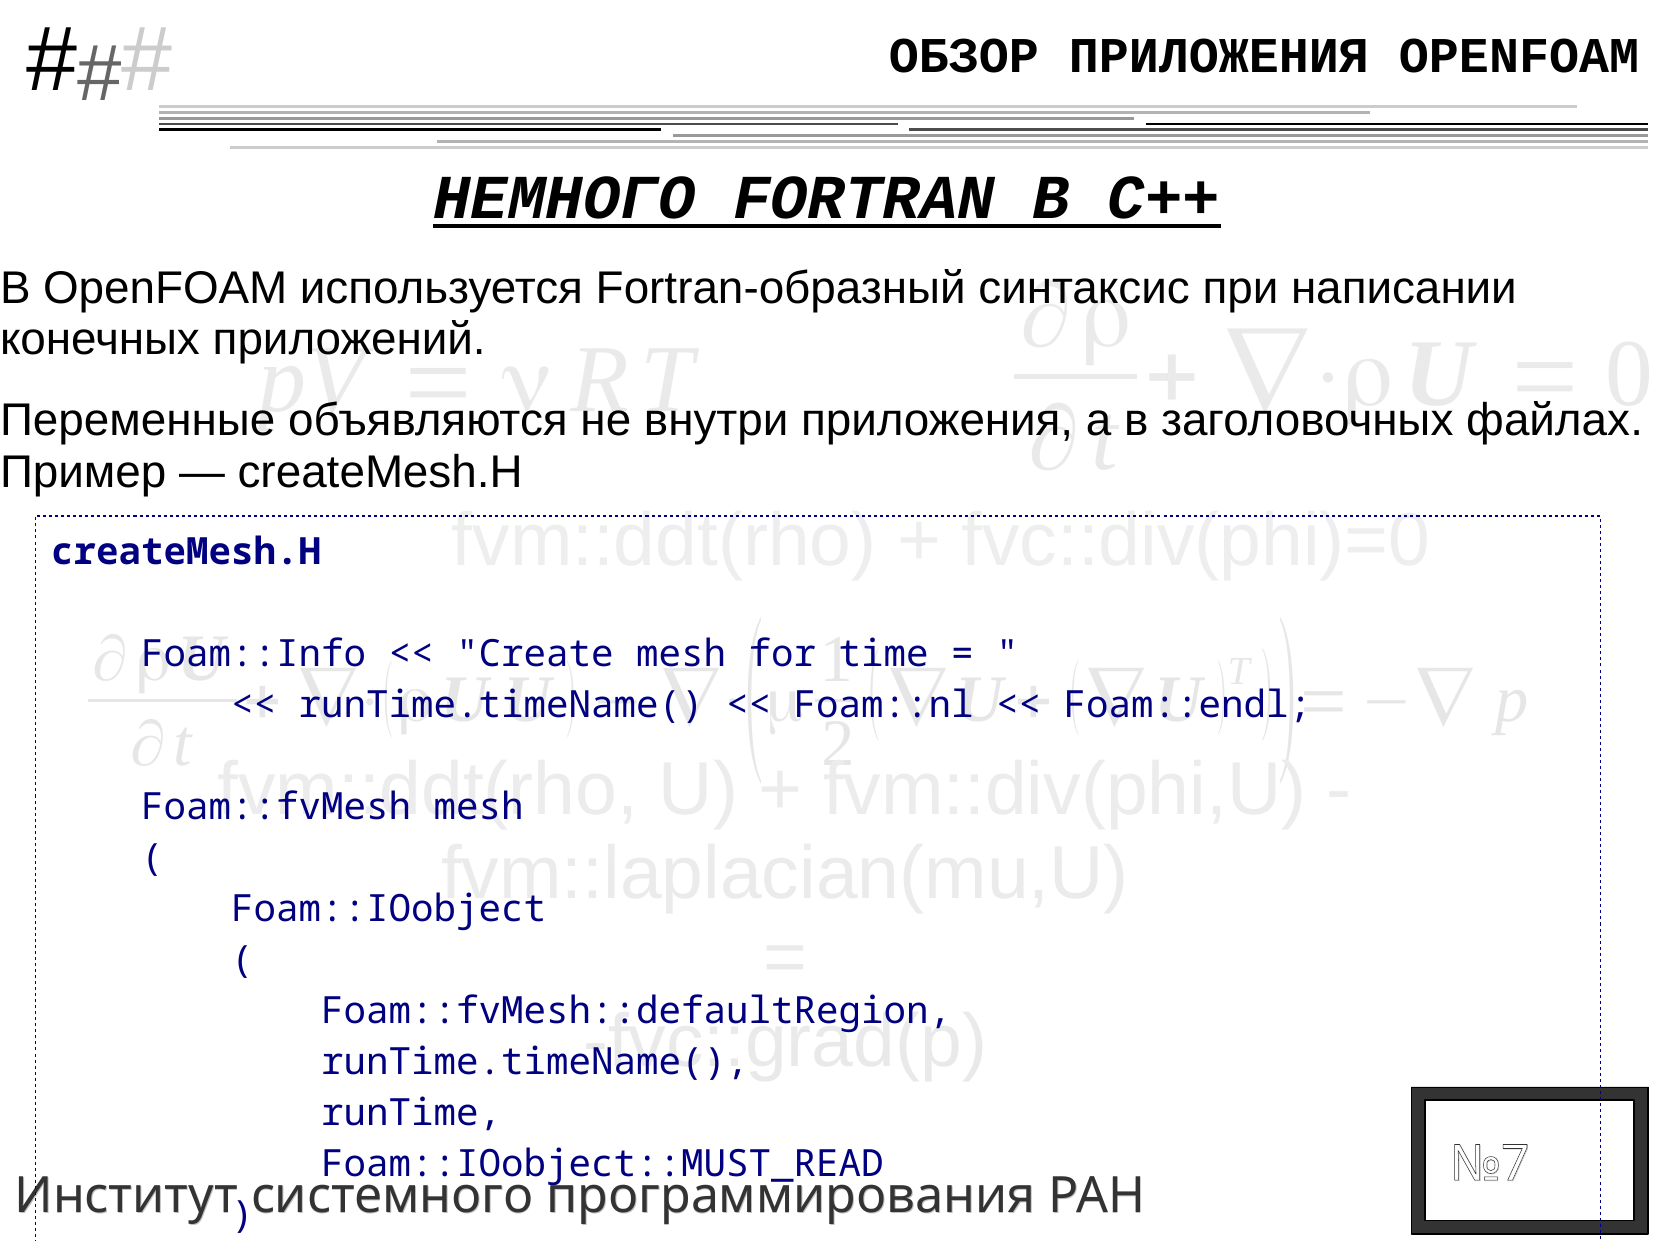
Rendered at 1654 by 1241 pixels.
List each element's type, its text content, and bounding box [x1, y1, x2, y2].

list В OpenFOAM используется Fortran-образный синтаксис при написании конечных приложений. Переменные объявляются не внутри приложения, а в заголовочных файлах. Пример — createMesh.H [0, 262, 1654, 497]
title НЕМНОГО FORTRAN В C++ [0, 147, 1654, 257]
text_box createMesh.H Foam::Info << "Create mesh for time = " << runTime.timeName() << Foam::nl << Foam::endl; Foam::fvMesh mesh ( Foam::IOobject ( Foam::fvMesh::defaultRegion, runTime.timeName(), runTime, Foam::IOobject::MUST_READ ) ); [35, 516, 1601, 1175]
